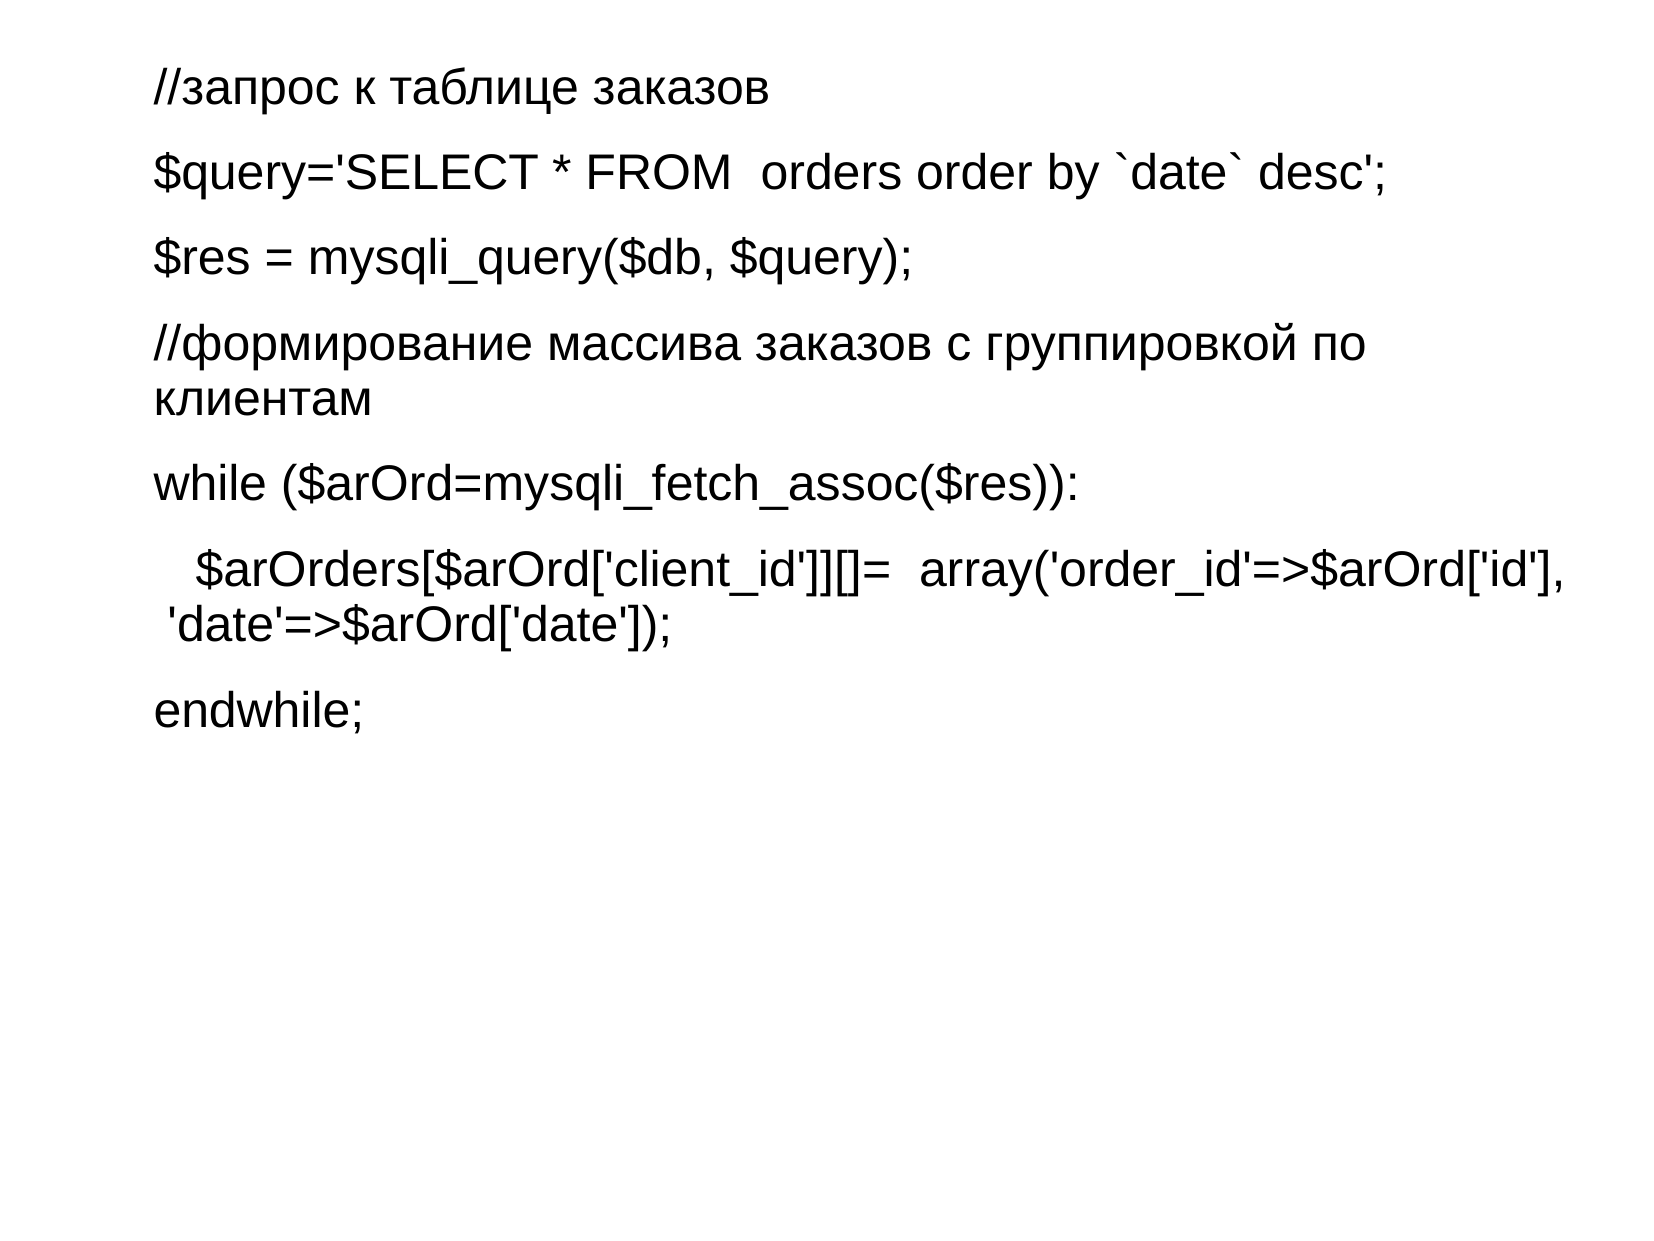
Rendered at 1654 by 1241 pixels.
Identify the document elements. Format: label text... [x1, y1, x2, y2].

list //запрос к таблице заказов $query='SELECT * FROM orders order by `date` desc'; $res = mysqli_query($db, $query); //формирование массива заказов с группировкой по клиентам while ($arOrd=mysqli_fetch_assoc($res)): $arOrders[$arOrd['client_id']][]= array('order_id'=>$arOrd['id'], 'date'=>$arOrd['date']); endwhile; [82, 59, 1571, 1109]
